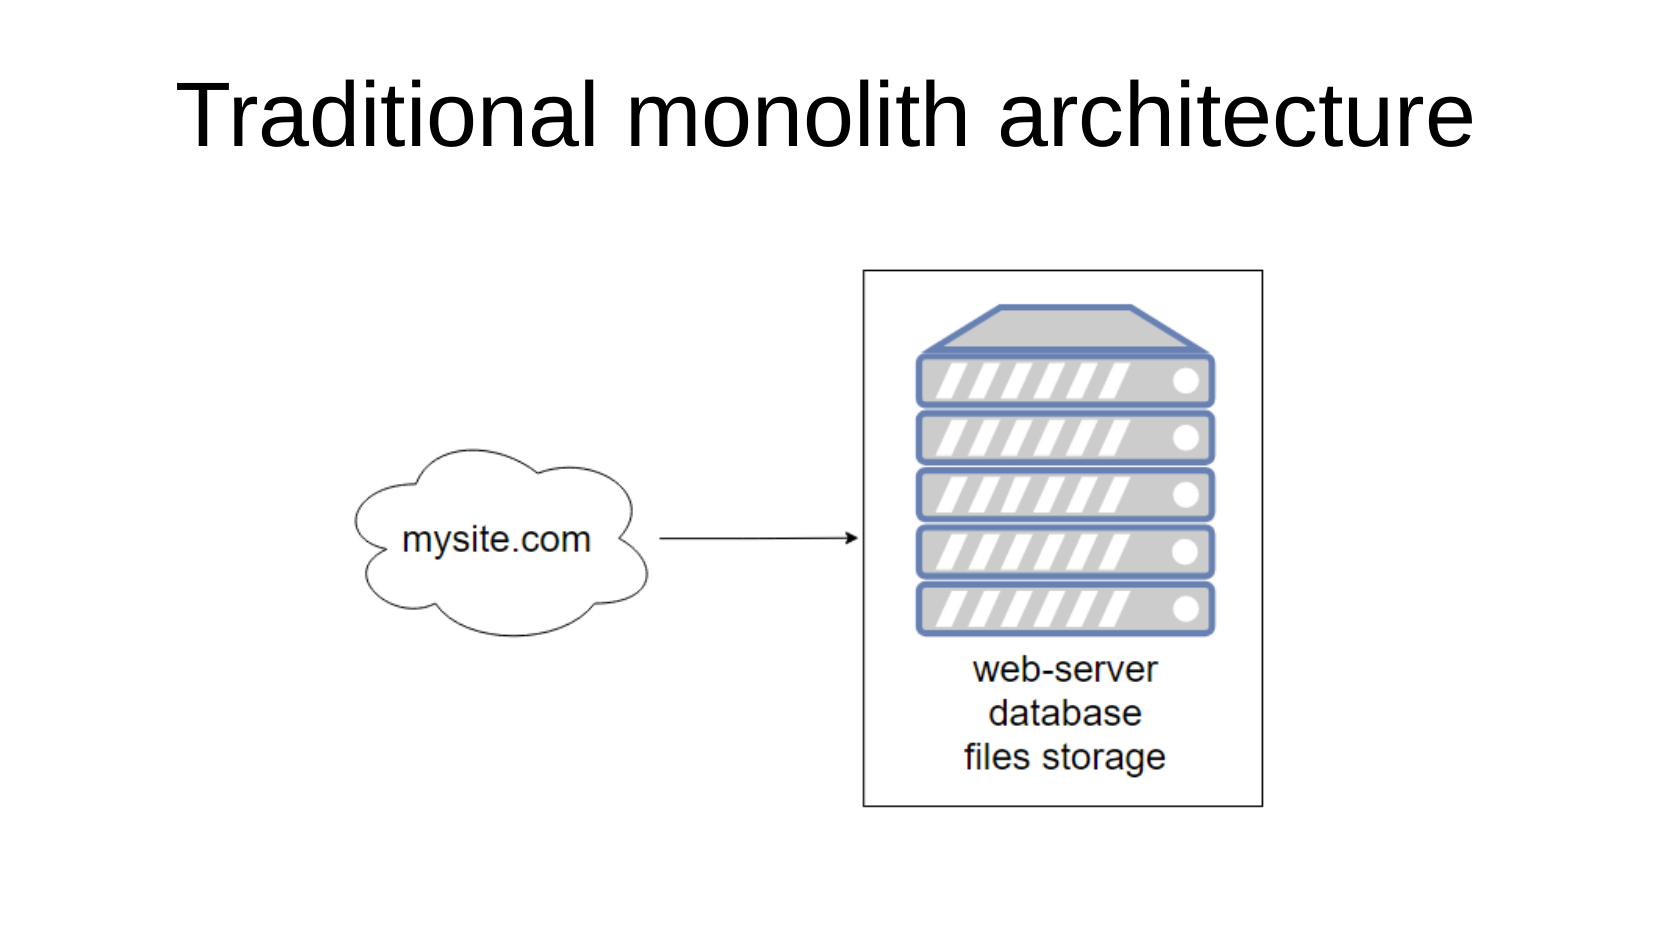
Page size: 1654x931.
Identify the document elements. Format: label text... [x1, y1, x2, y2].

picture [342, 259, 1276, 823]
title Traditional monolith architecture [82, 37, 1571, 193]
